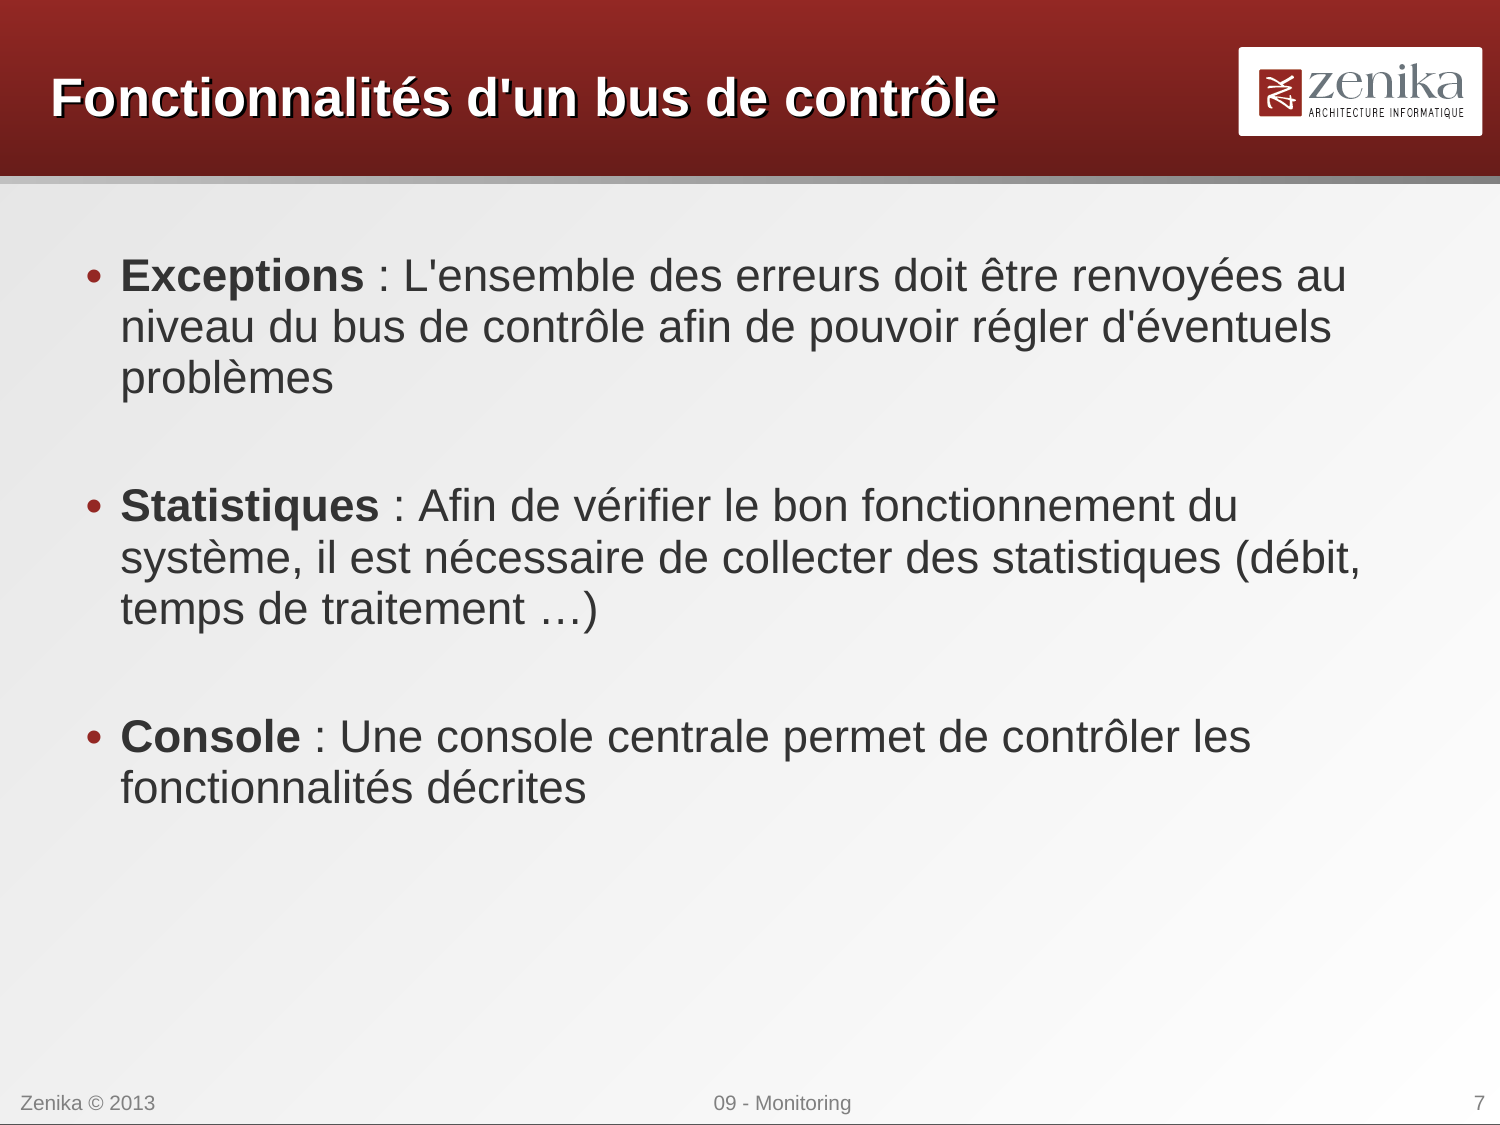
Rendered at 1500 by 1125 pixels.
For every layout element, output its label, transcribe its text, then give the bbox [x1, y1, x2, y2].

title Fonctionnalités d'un bus de contrôle [50, 22, 1206, 172]
list Exceptions : L'ensemble des erreurs doit être renvoyées au niveau du bus de contrôle afin de pouvoir régler d'éventuels problèmes Statistiques : Afin de vérifier le bon fonctionnement du système, il est nécessaire de collecter des statistiques (débit, temps de traitement …) Console : Une console centrale permet de contrôler les fonctionnalités décrites [50, 249, 1435, 1064]
picture [1257, 58, 1464, 125]
